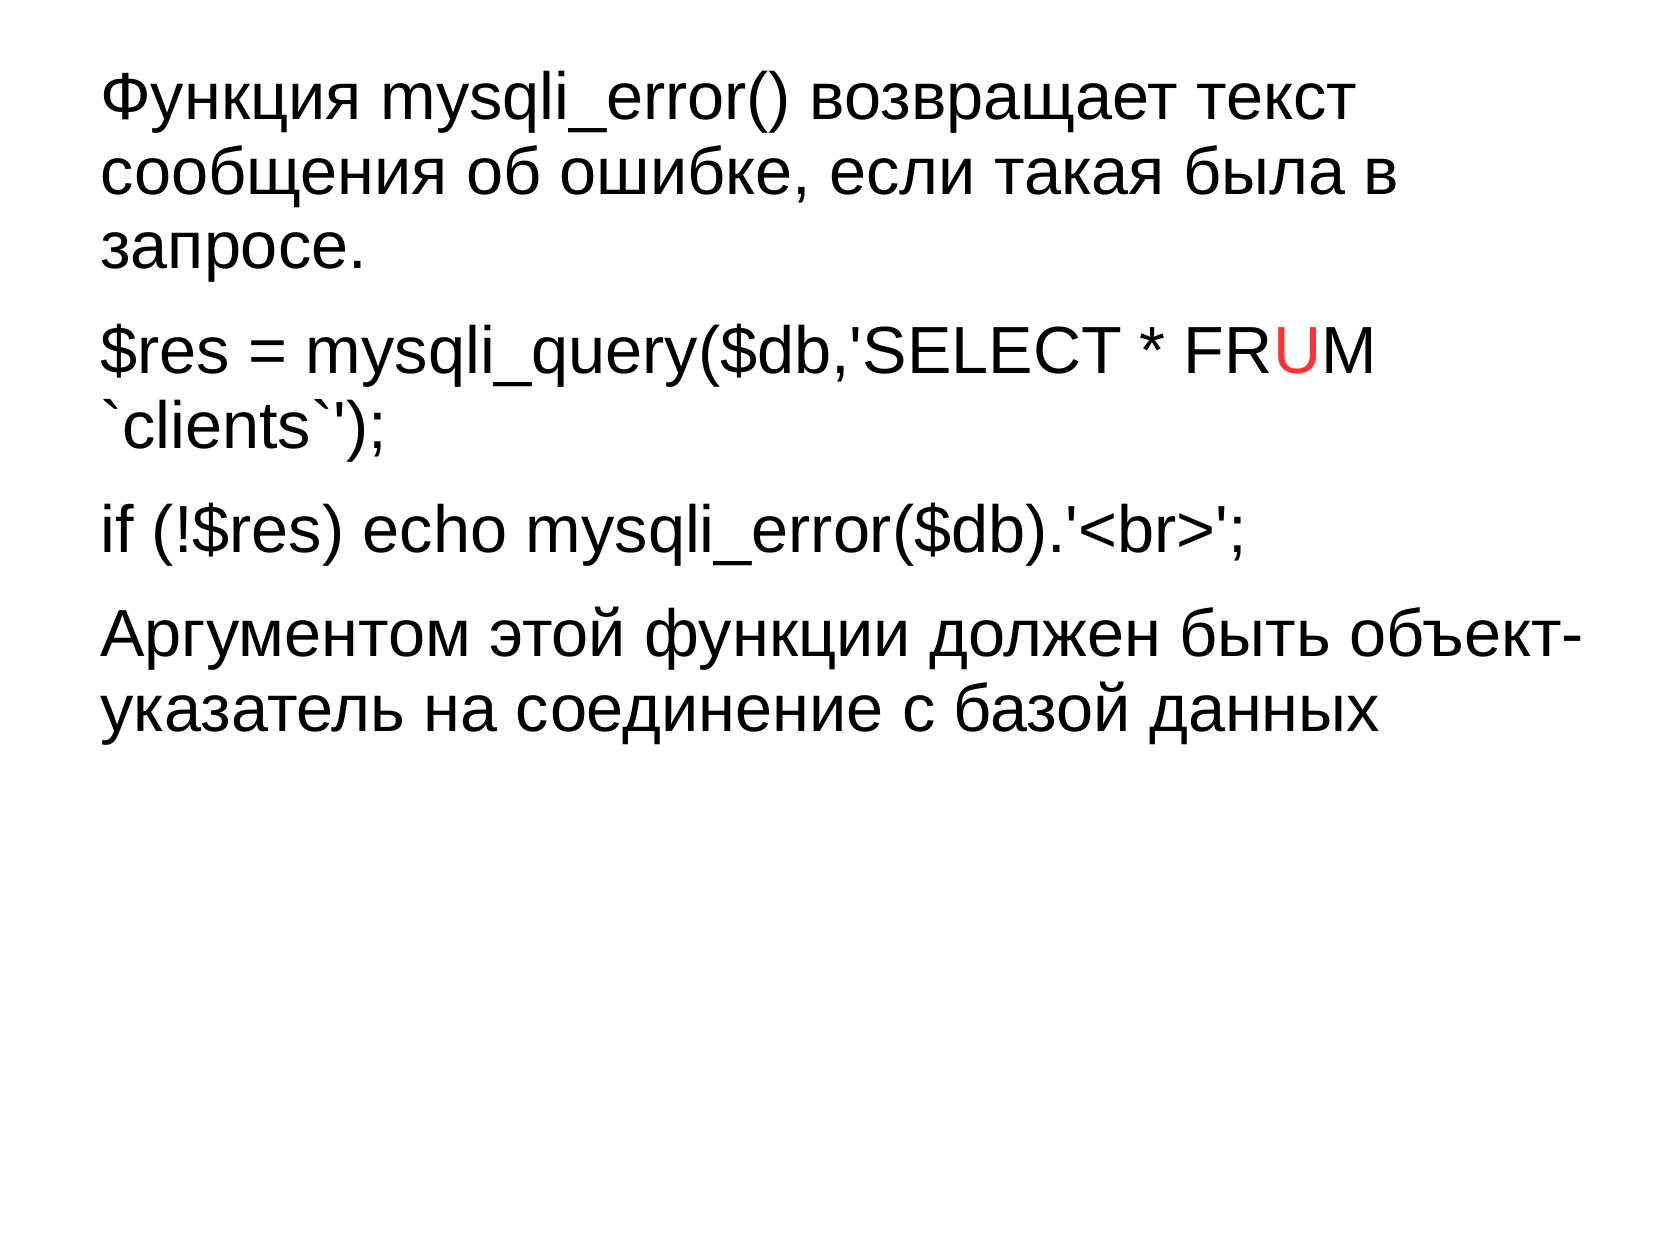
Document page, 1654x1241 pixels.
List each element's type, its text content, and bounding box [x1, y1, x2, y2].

list Функция mysqli_error() возвращает текст сообщения об ошибке, если такая была в запросе. $res = mysqli_query($db,'SELECT * FRUM `clients`'); if (!$res) echo mysqli_error($db).'<br>'; Аргументом этой функции должен быть объект-указатель на соединение с базой данных [29, 59, 1625, 1109]
